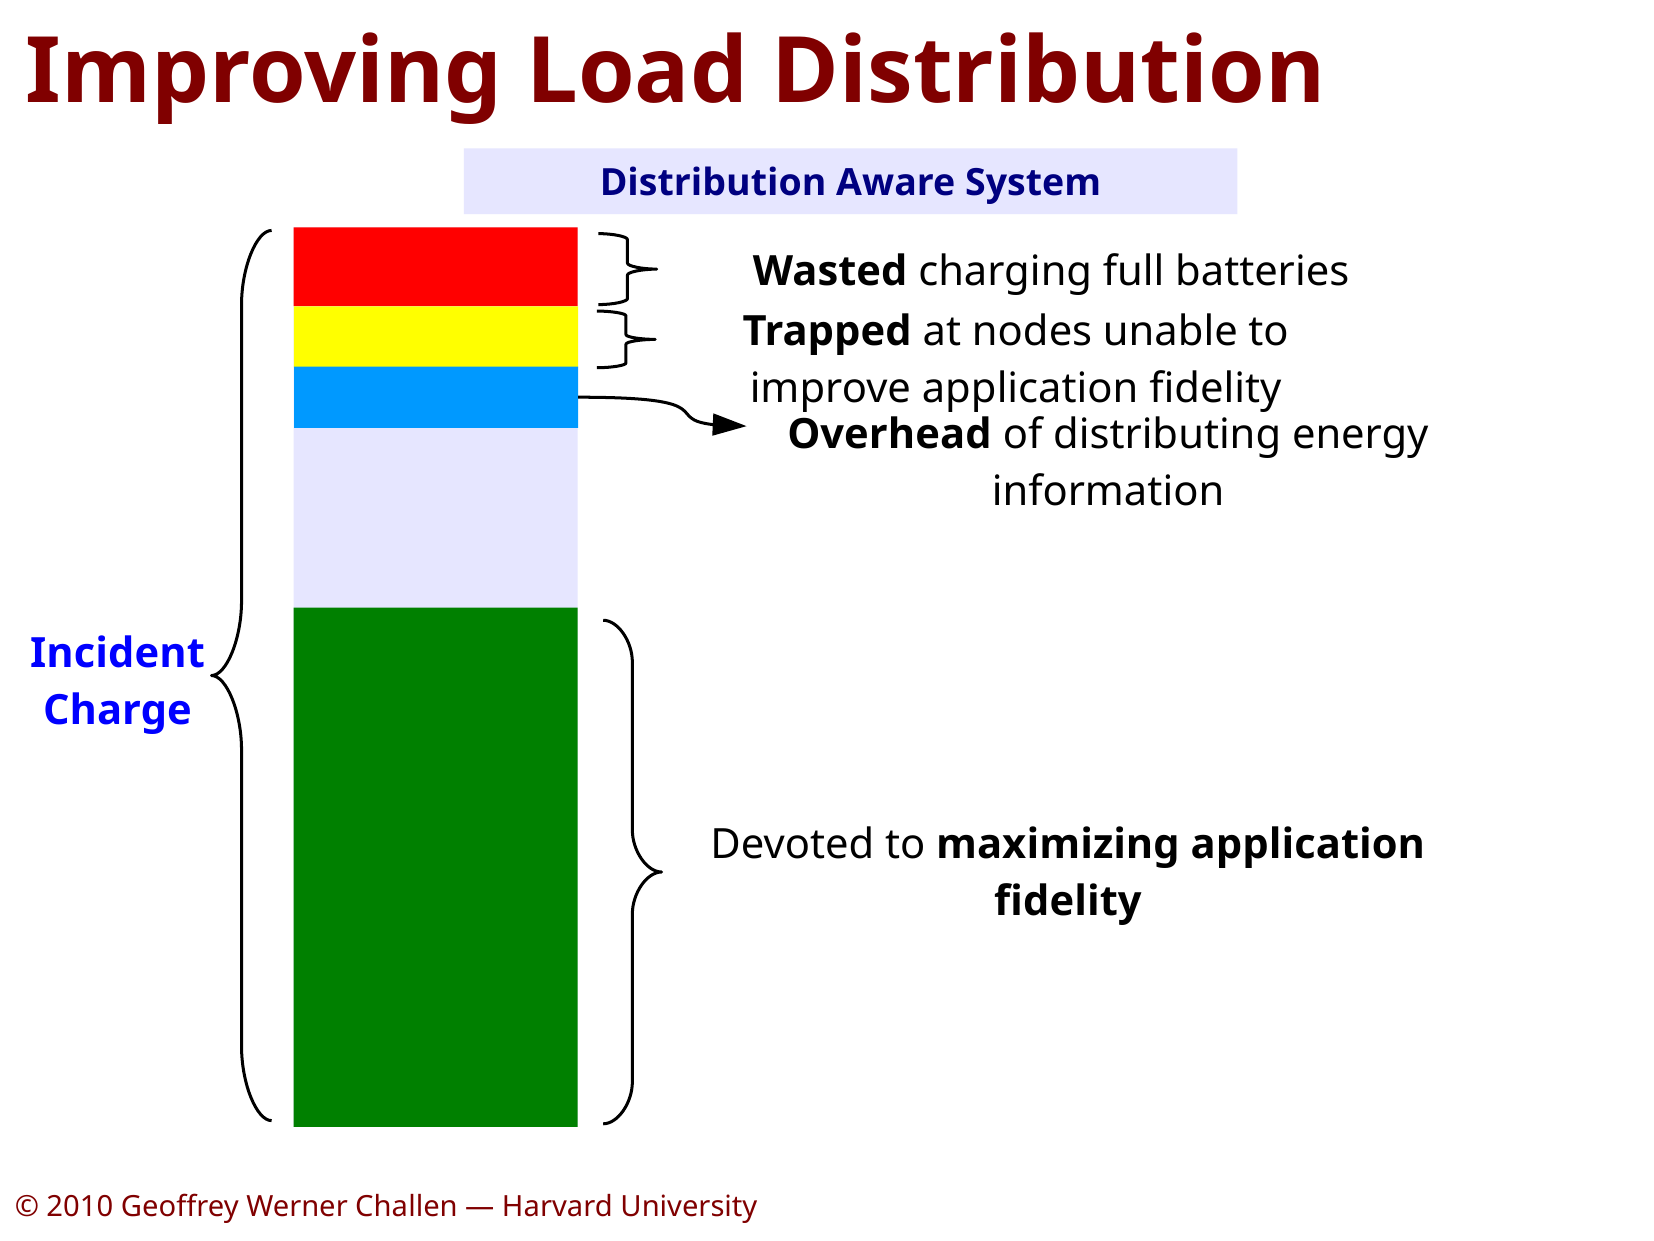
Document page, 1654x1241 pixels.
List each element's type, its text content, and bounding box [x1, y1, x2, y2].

text_box Incident Charge [0, 615, 236, 729]
text_box Distribution Aware System [463, 148, 1238, 208]
text_box Overhead of distributing energy information [700, 396, 1516, 510]
title Improving Load Distribution [25, 12, 1438, 121]
text_box Trapped at nodes unable to improve application fidelity [651, 293, 1380, 407]
text_box Devoted to maximizing application fidelity [663, 806, 1473, 925]
text_box Wasted charging full batteries [644, 233, 1459, 298]
text_box [293, 227, 579, 1127]
